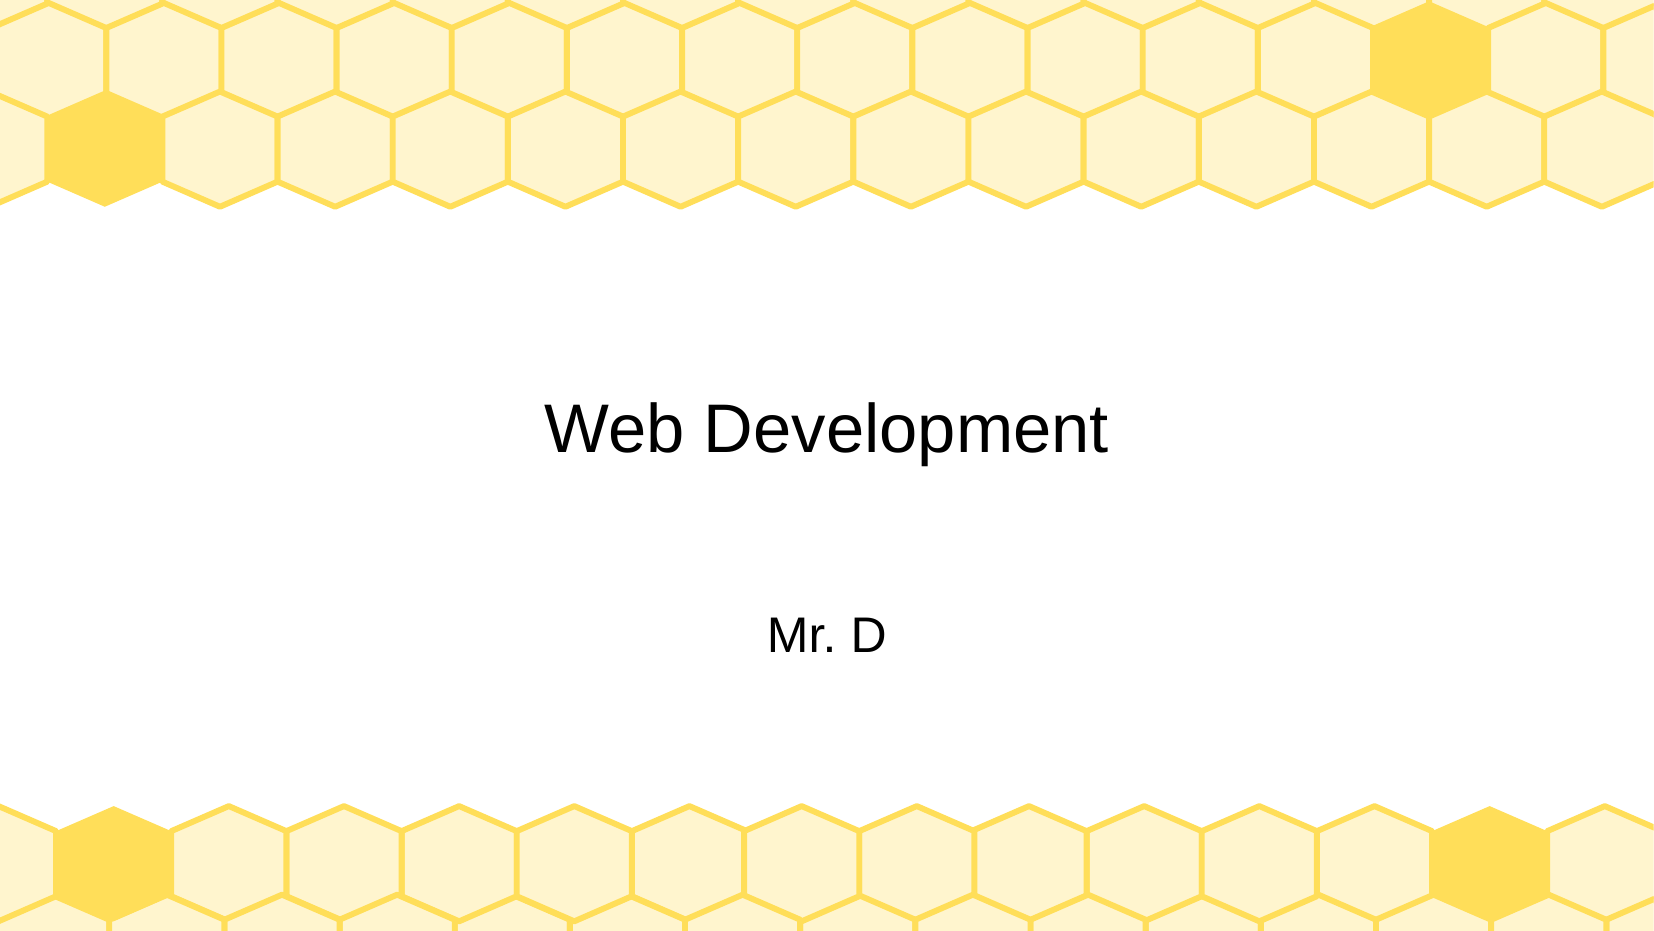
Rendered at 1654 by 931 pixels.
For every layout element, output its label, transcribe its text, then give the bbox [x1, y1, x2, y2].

title Web Development [88, 324, 1565, 532]
subtitle Mr. D [88, 561, 1565, 709]
